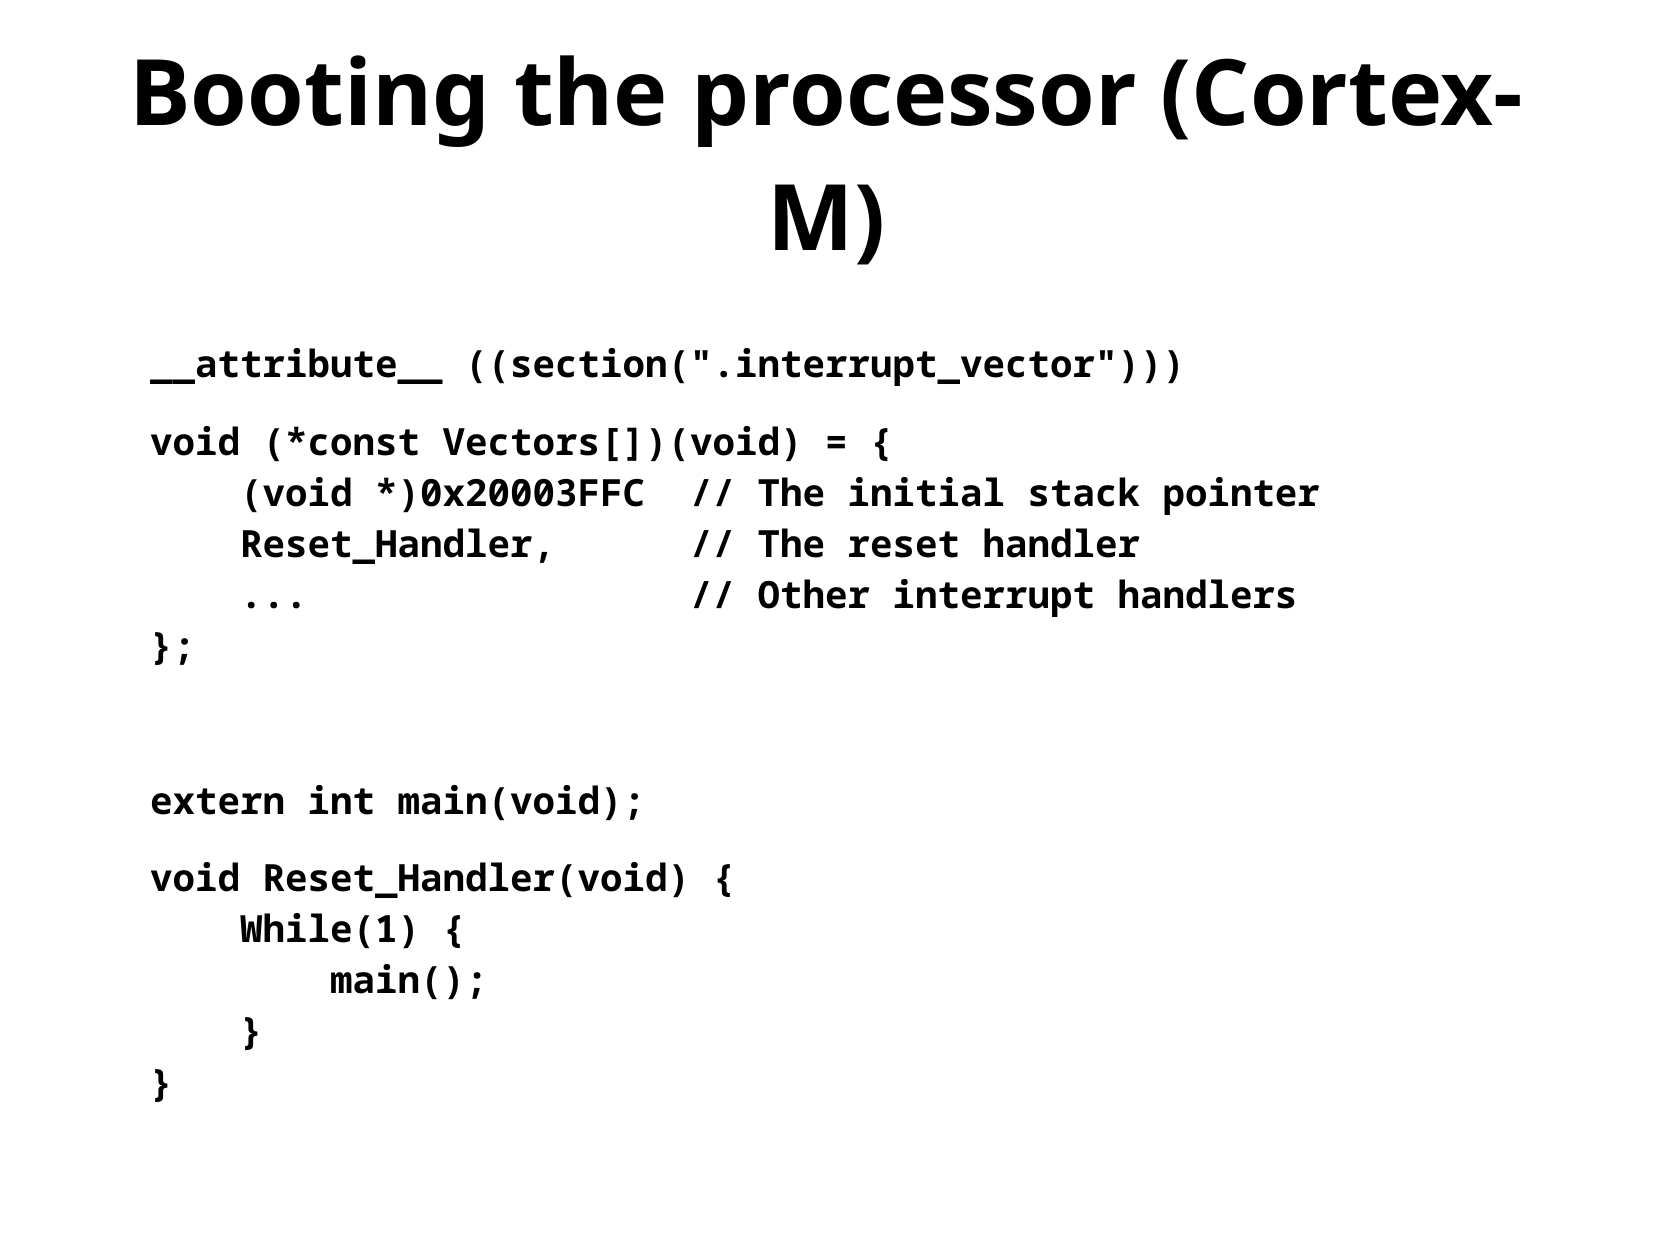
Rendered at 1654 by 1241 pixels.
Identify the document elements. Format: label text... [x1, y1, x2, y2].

title Booting the processor (Cortex-M) [82, 49, 1571, 257]
list __attribute__ ((section(".interrupt_vector"))) void (*const Vectors[])(void) = { (void *)0x20003FFC // The initial stack pointer Reset_Handler, // The reset handler ... // Other interrupt handlers }; extern int main(void); void Reset_Handler(void) { While(1) { main(); } } [150, 337, 1571, 1109]
